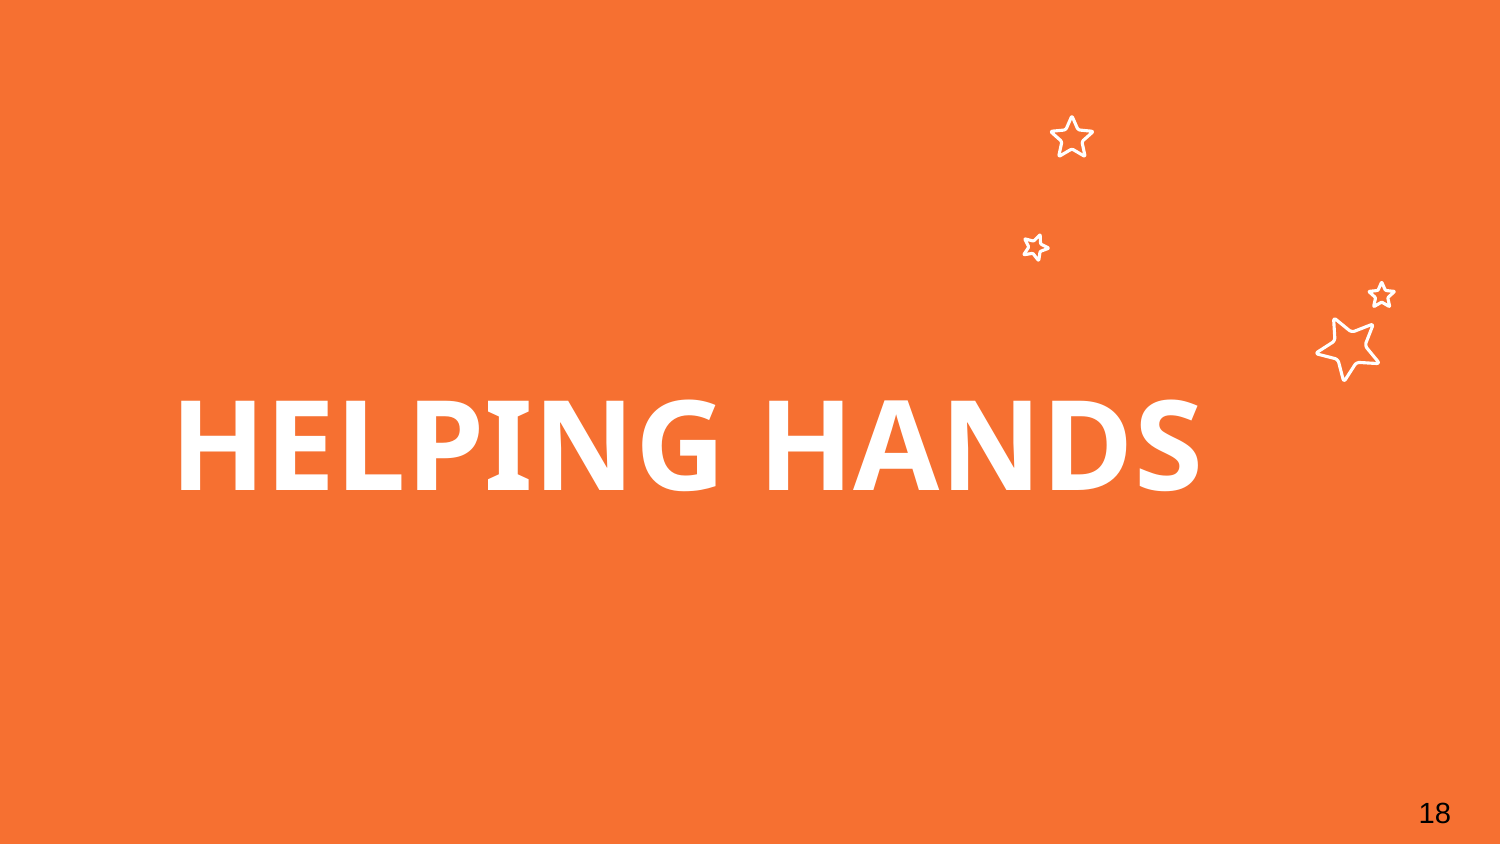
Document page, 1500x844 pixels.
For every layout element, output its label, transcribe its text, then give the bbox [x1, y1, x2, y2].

title HELPING HANDS [155, 350, 1345, 561]
slide_number <number> [1403, 779, 1494, 844]
